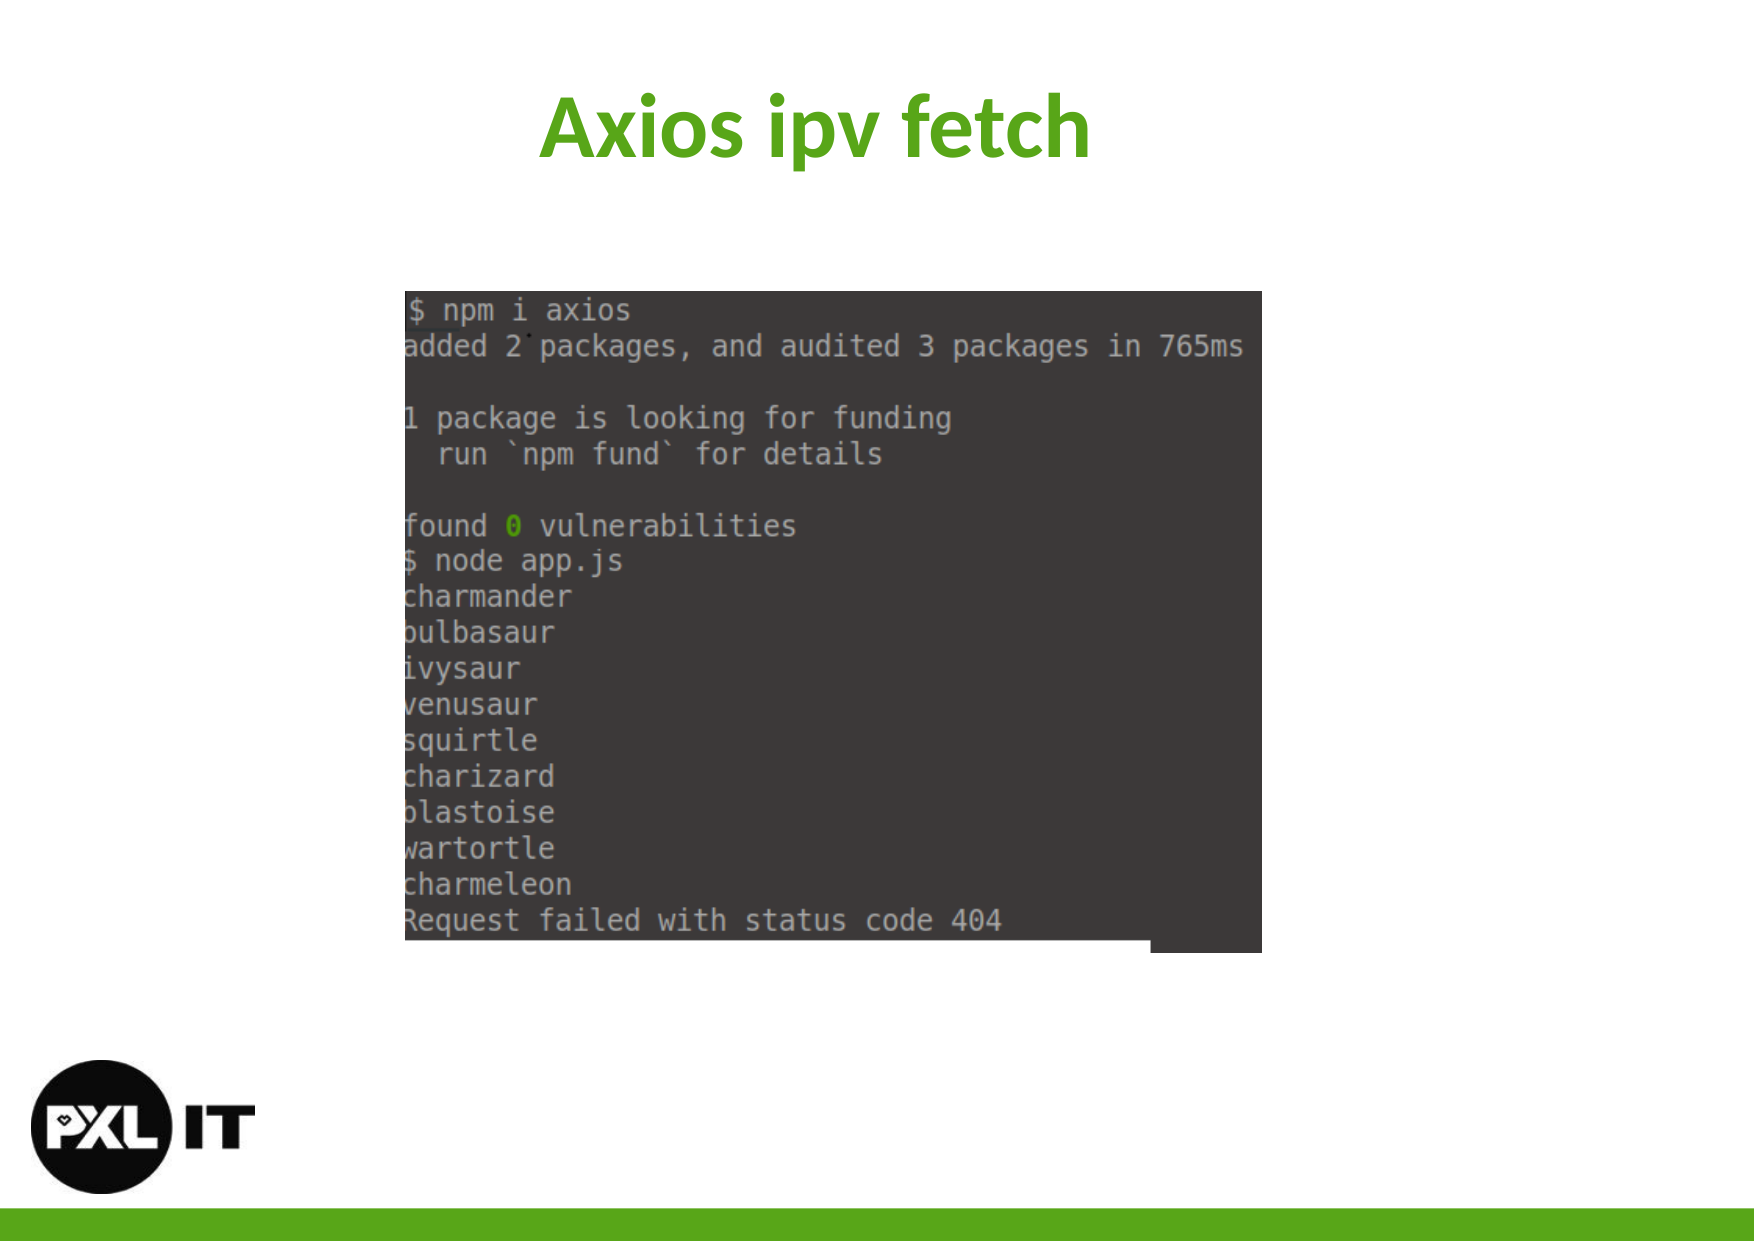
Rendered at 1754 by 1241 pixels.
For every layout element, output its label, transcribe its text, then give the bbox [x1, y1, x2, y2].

picture [31, 1060, 255, 1194]
text_box Axios ipv fetch [0, 51, 1685, 190]
picture [405, 291, 1262, 953]
